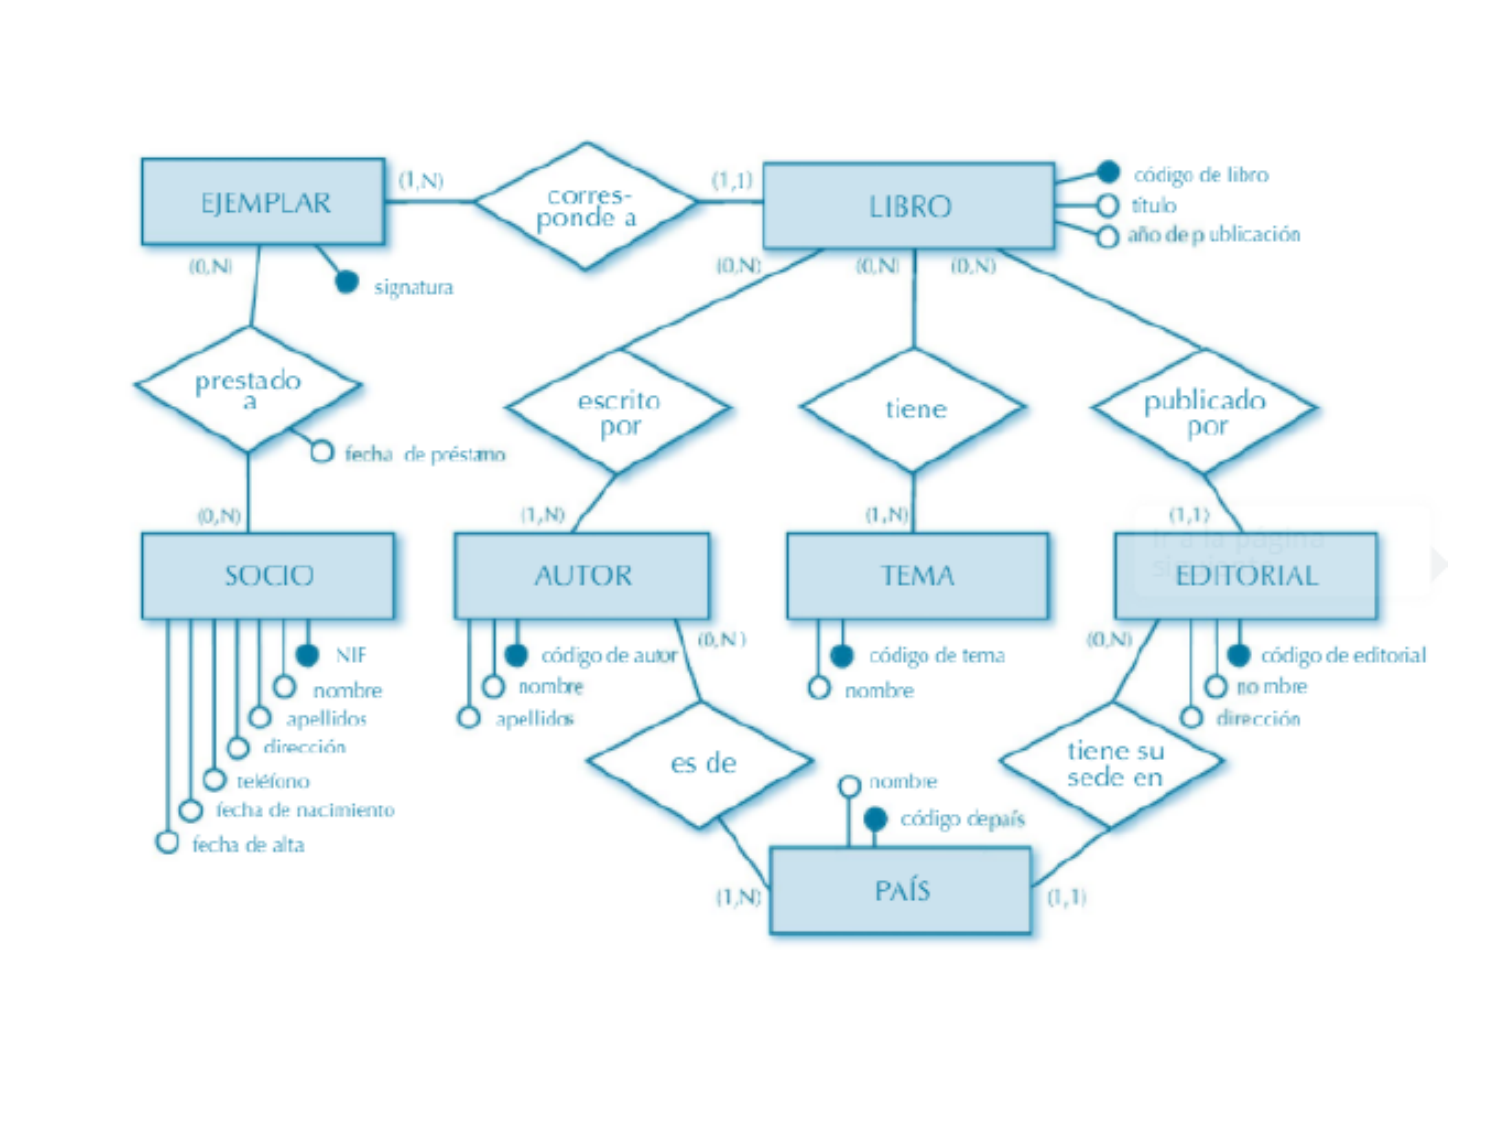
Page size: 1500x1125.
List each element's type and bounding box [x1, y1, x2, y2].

picture [100, 125, 1448, 965]
